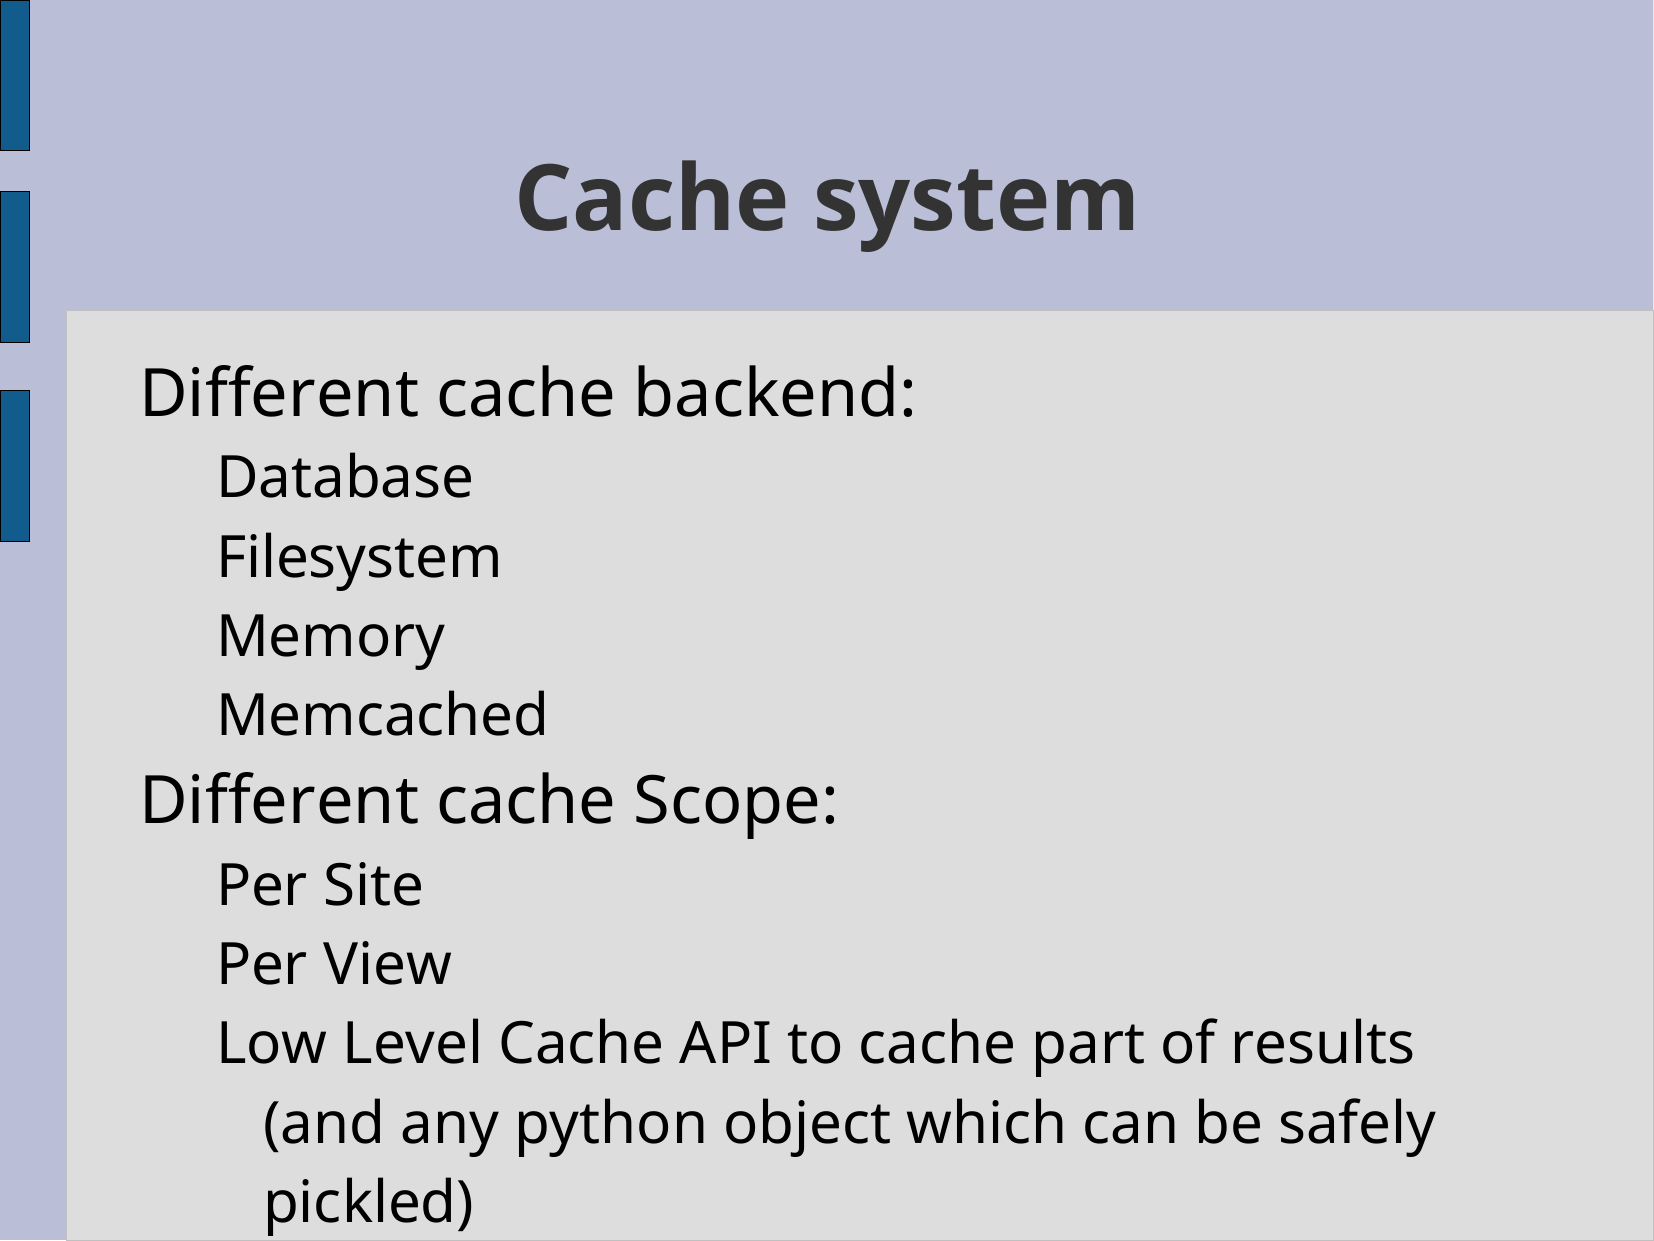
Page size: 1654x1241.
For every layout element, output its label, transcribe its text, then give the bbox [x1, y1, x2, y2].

title Cache system [121, 98, 1534, 291]
list Different cache backend: Database Filesystem Memory Memcached Different cache Scope: Per Site Per View Low Level Cache API to cache part of results (and any python object which can be safely pickled) [121, 344, 1534, 1133]
